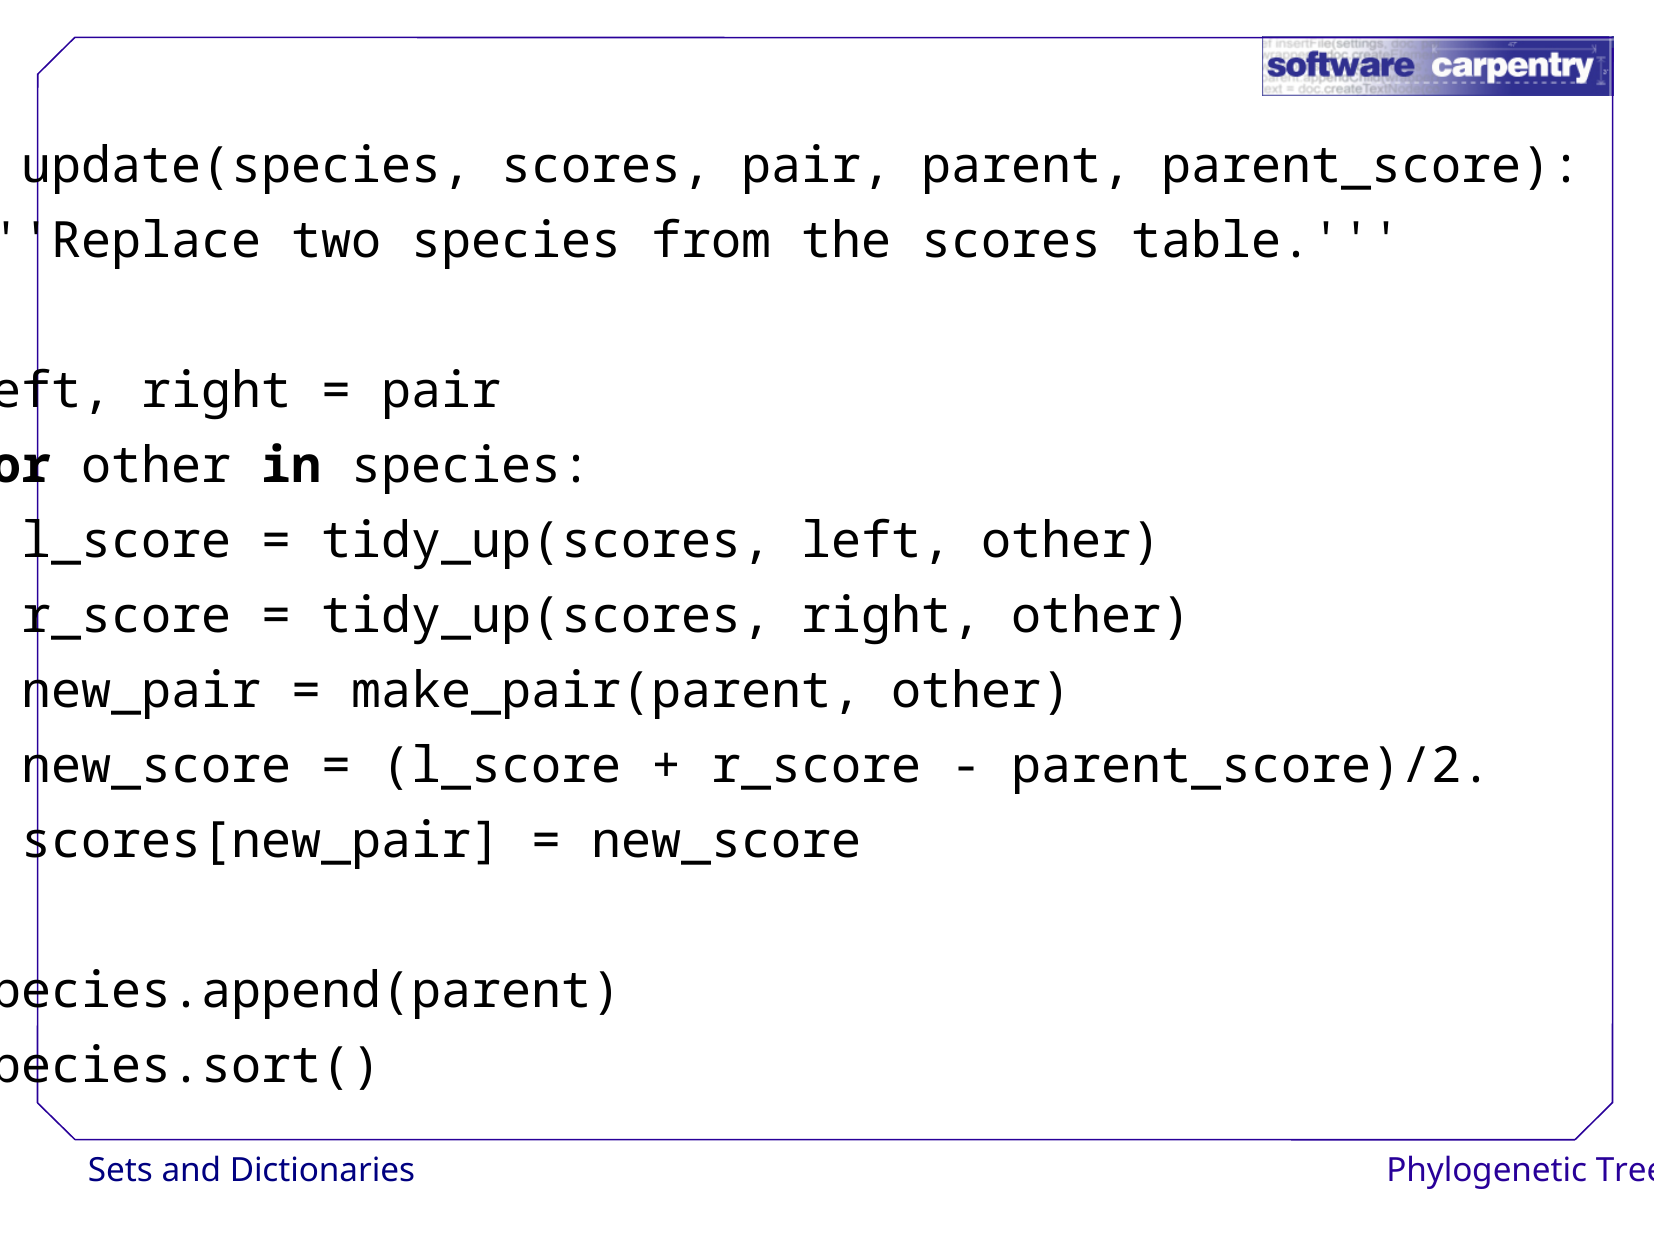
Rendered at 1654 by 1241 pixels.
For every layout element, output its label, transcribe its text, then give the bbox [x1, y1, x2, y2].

picture [1262, 36, 1614, 96]
text_box def update(species, scores, pair, parent, parent_score): '''Replace two species from the scores table.''' left, right = pair for other in species: l_score = tidy_up(scores, left, other) r_score = tidy_up(scores, right, other) new_pair = make_pair(parent, other) new_score = (l_score + r_score - parent_score)/2. scores[new_pair] = new_score species.append(parent) species.sort() [0, 109, 1654, 1101]
